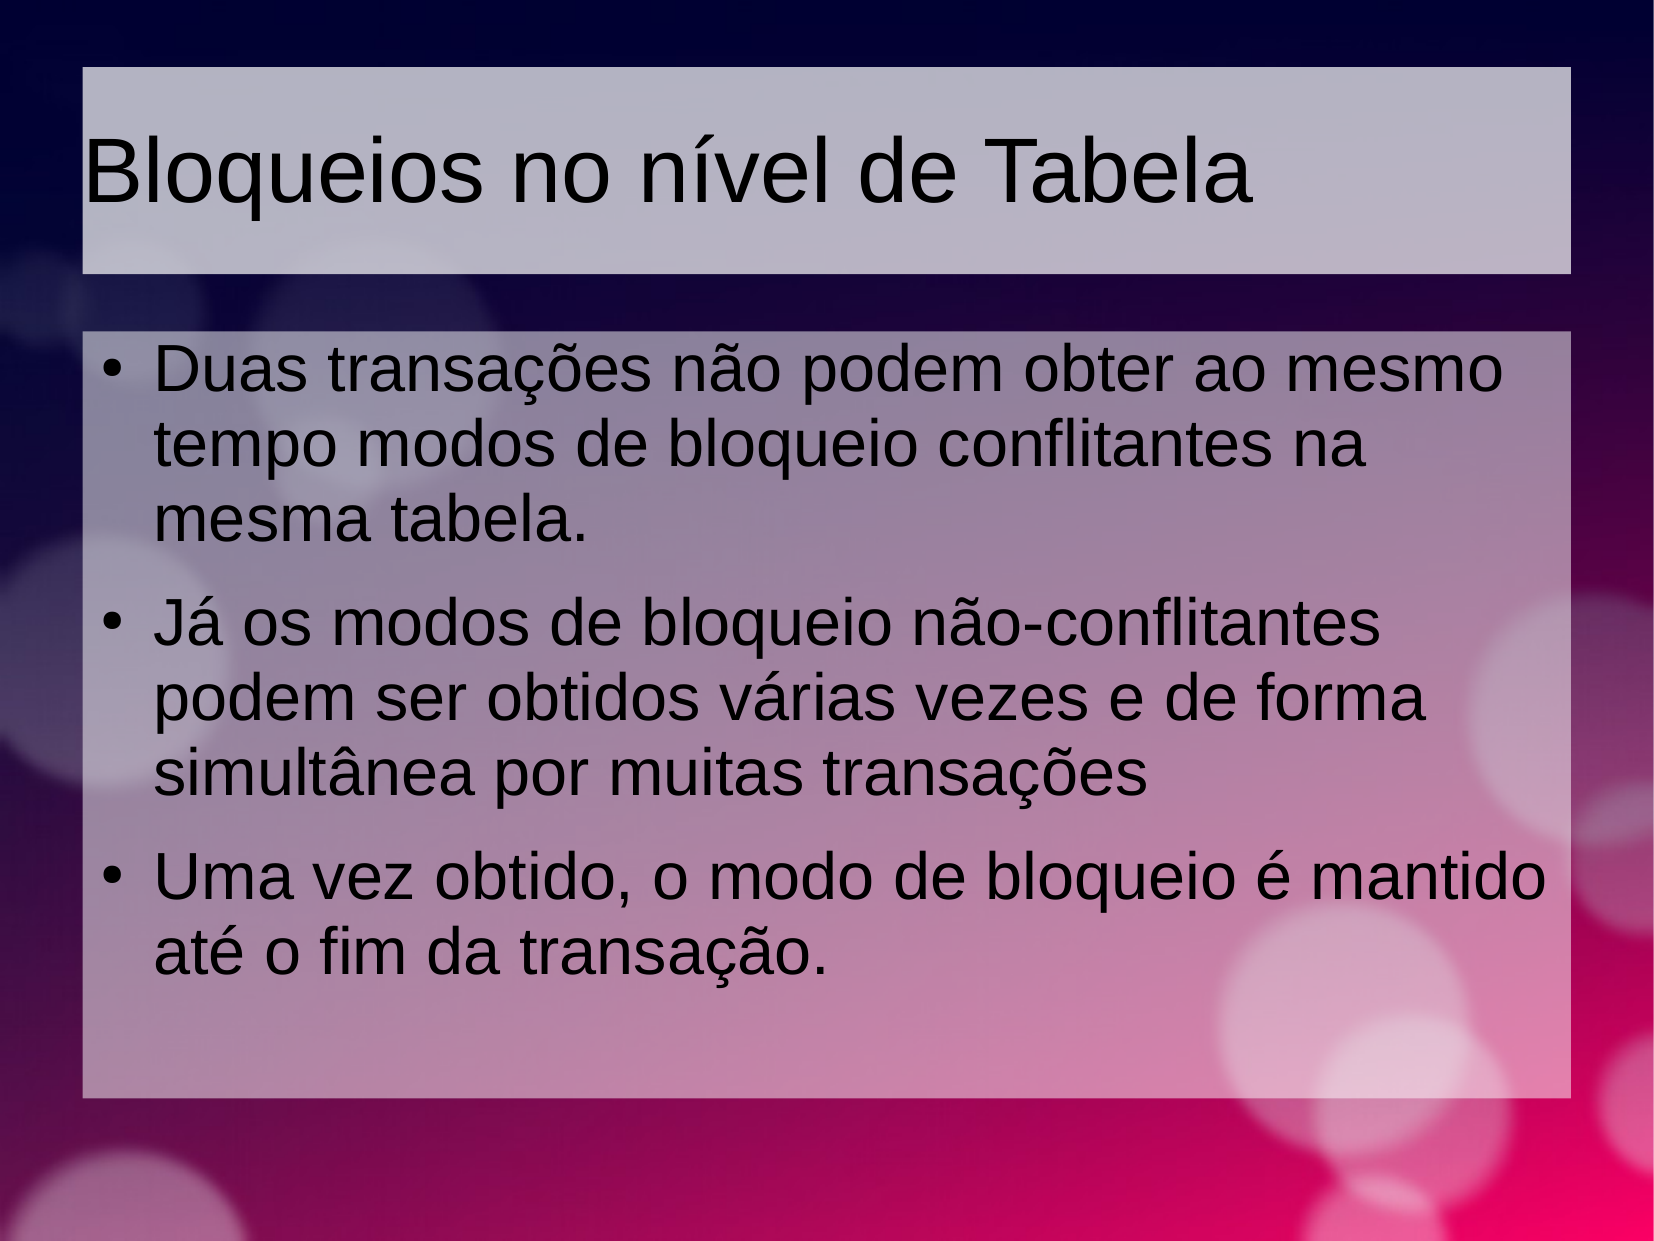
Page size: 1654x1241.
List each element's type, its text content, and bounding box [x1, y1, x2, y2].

list Duas transações não podem obter ao mesmo tempo modos de bloqueio conflitantes na mesma tabela. Já os modos de bloqueio não-conflitantes podem ser obtidos várias vezes e de forma simultânea por muitas transações Uma vez obtido, o modo de bloqueio é mantido até o fim da transação. [82, 331, 1571, 1099]
picture [0, 0, 1654, 1241]
title Bloqueios no nível de Tabela [82, 67, 1571, 275]
